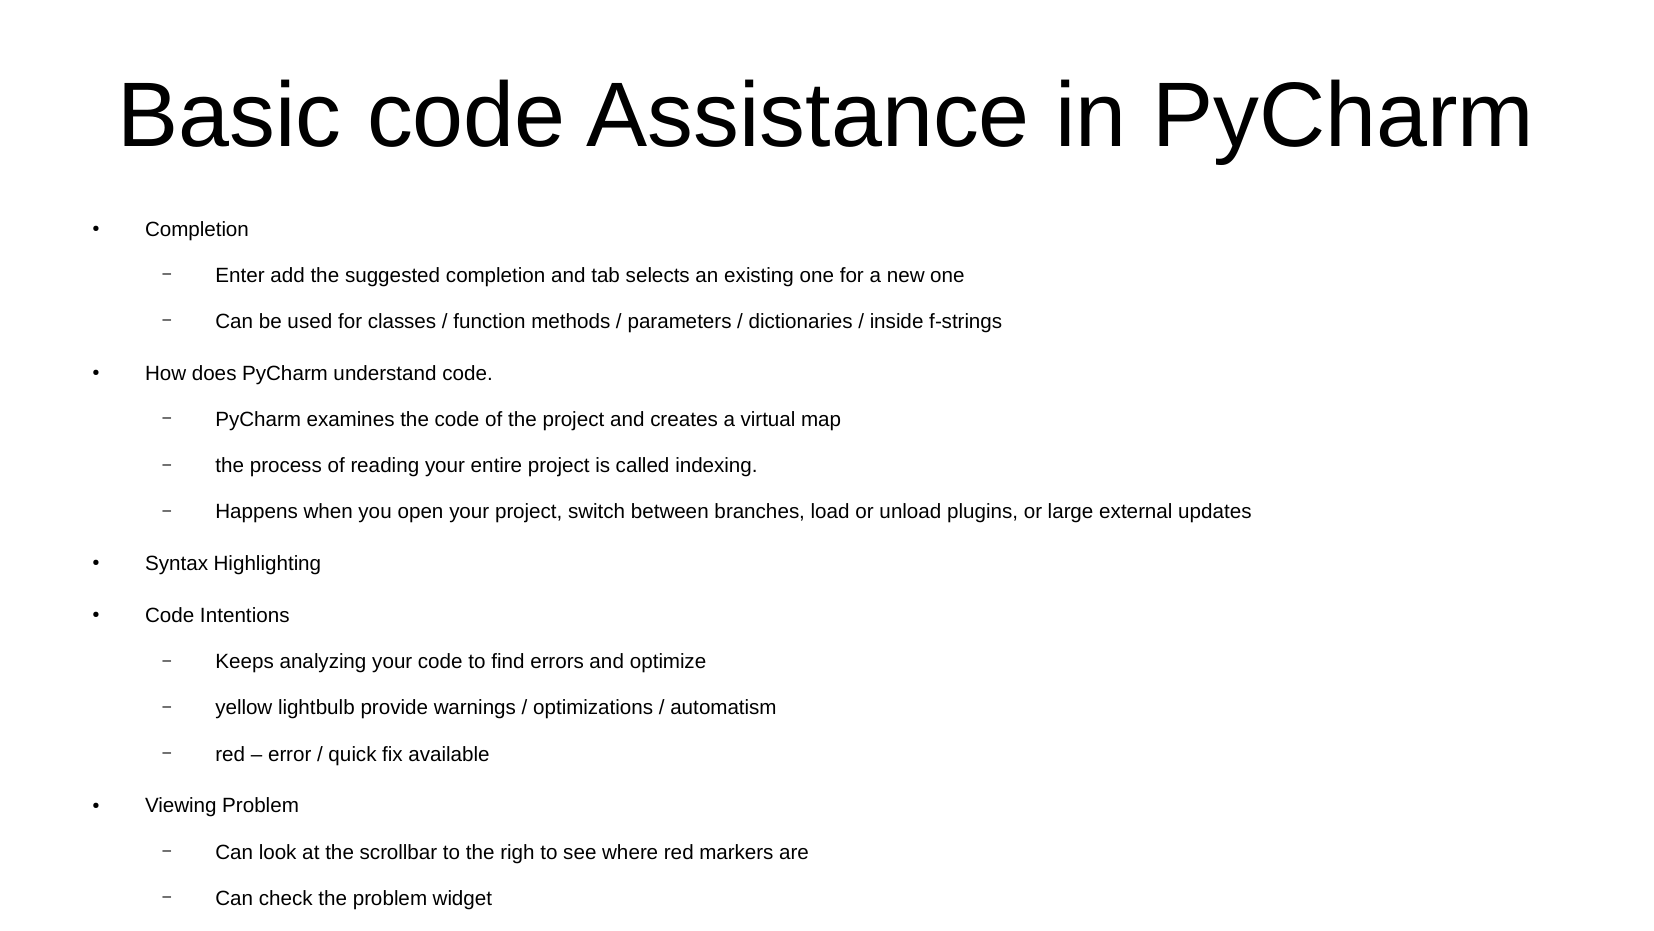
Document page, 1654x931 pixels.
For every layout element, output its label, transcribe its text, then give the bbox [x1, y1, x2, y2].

title Basic code Assistance in PyCharm [82, 37, 1571, 193]
list Completion Enter add the suggested completion and tab selects an existing one for a new one Can be used for classes / function methods / parameters / dictionaries / inside f-strings How does PyCharm understand code. PyCharm examines the code of the project and creates a virtual map the process of reading your entire project is called indexing. Happens when you open your project, switch between branches, load or unload plugins, or large external updates Syntax Highlighting Code Intentions Keeps analyzing your code to find errors and optimize yellow lightbulb provide warnings / optimizations / automatism red – error / quick fix available Viewing Problem Can look at the scrollbar to the righ to see where red markers are Can check the problem widget [75, 217, 1571, 916]
